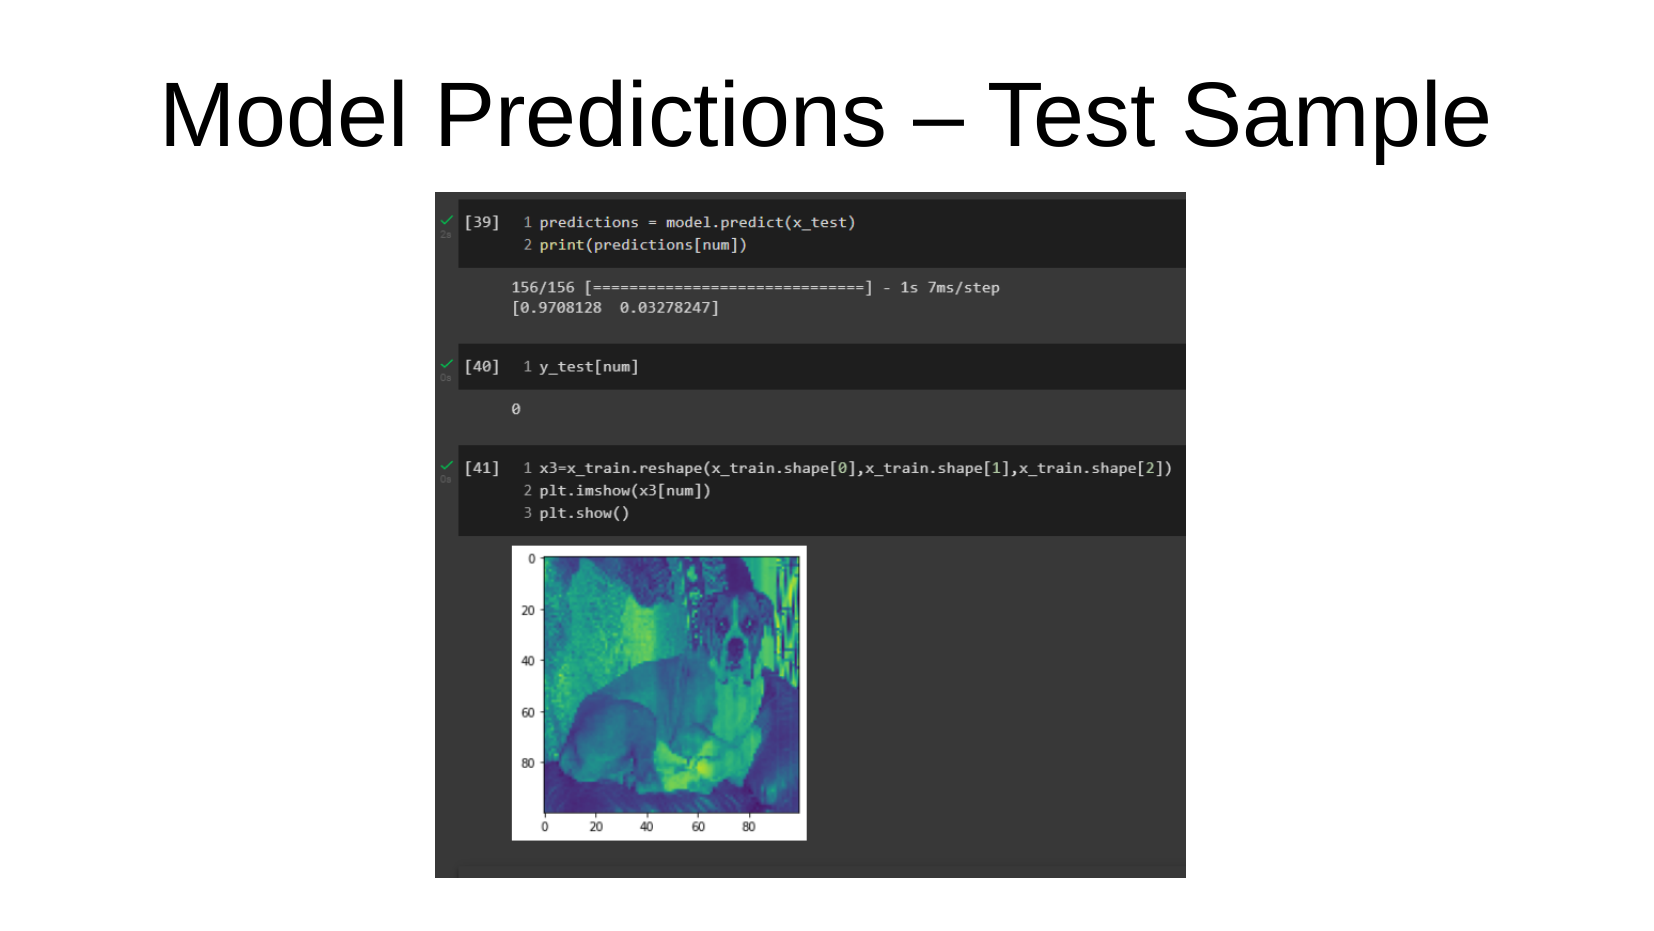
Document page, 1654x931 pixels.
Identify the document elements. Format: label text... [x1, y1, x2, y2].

title Model Predictions – Test Sample [82, 37, 1571, 193]
picture [435, 192, 1186, 878]
